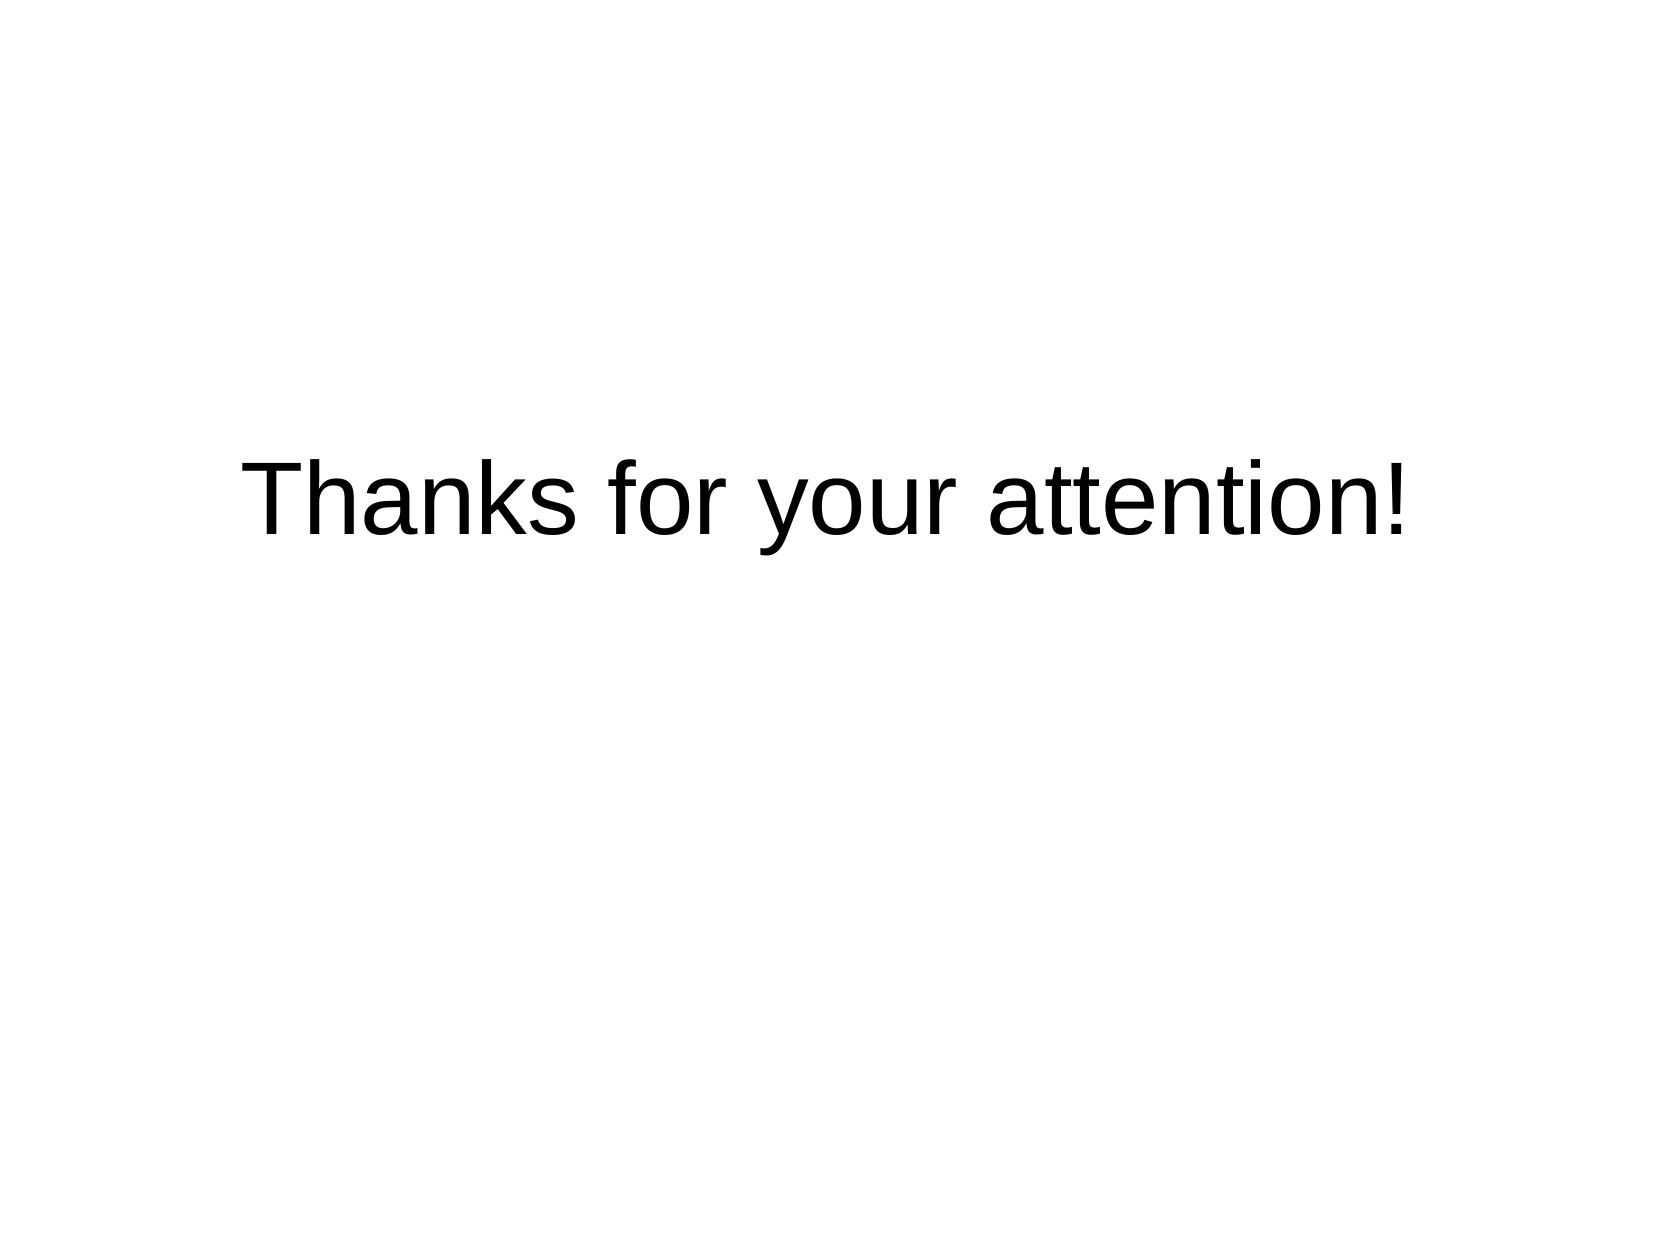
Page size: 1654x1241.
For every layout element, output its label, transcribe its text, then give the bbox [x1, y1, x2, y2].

title Thanks for your attention! [206, 132, 1447, 565]
